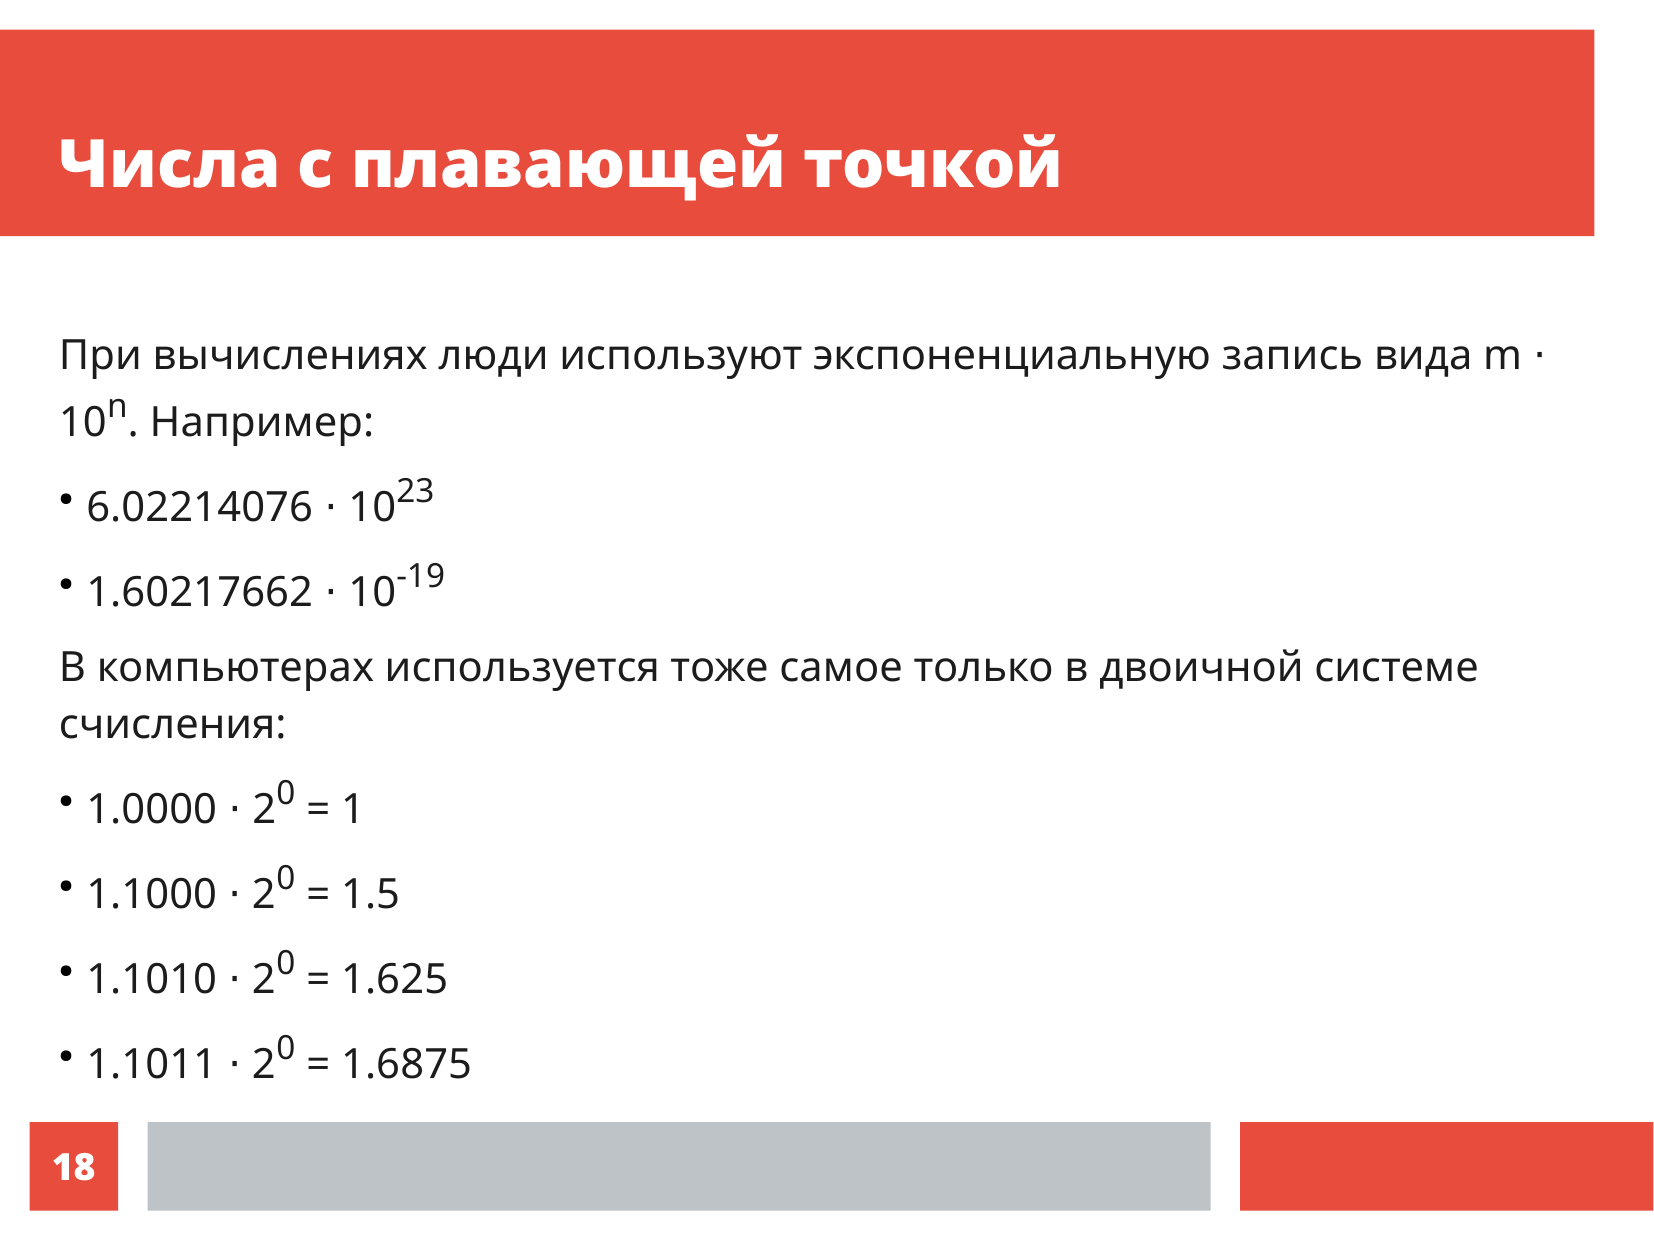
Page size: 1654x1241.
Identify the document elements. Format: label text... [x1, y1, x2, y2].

title Числа с плавающей точкой [59, 59, 1595, 207]
list При вычислениях люди используют экспоненциальную запись вида m ⋅ 10n. Например: 6.02214076 ⋅ 1023 1.60217662 ⋅ 10-19 В компьютерах используется тоже самое только в двоичной системе счисления: 1.0000 ⋅ 20 = 1 1.1000 ⋅ 20 = 1.5 1.1010 ⋅ 20 = 1.625 1.1011 ⋅ 20 = 1.6875 [59, 324, 1565, 1093]
